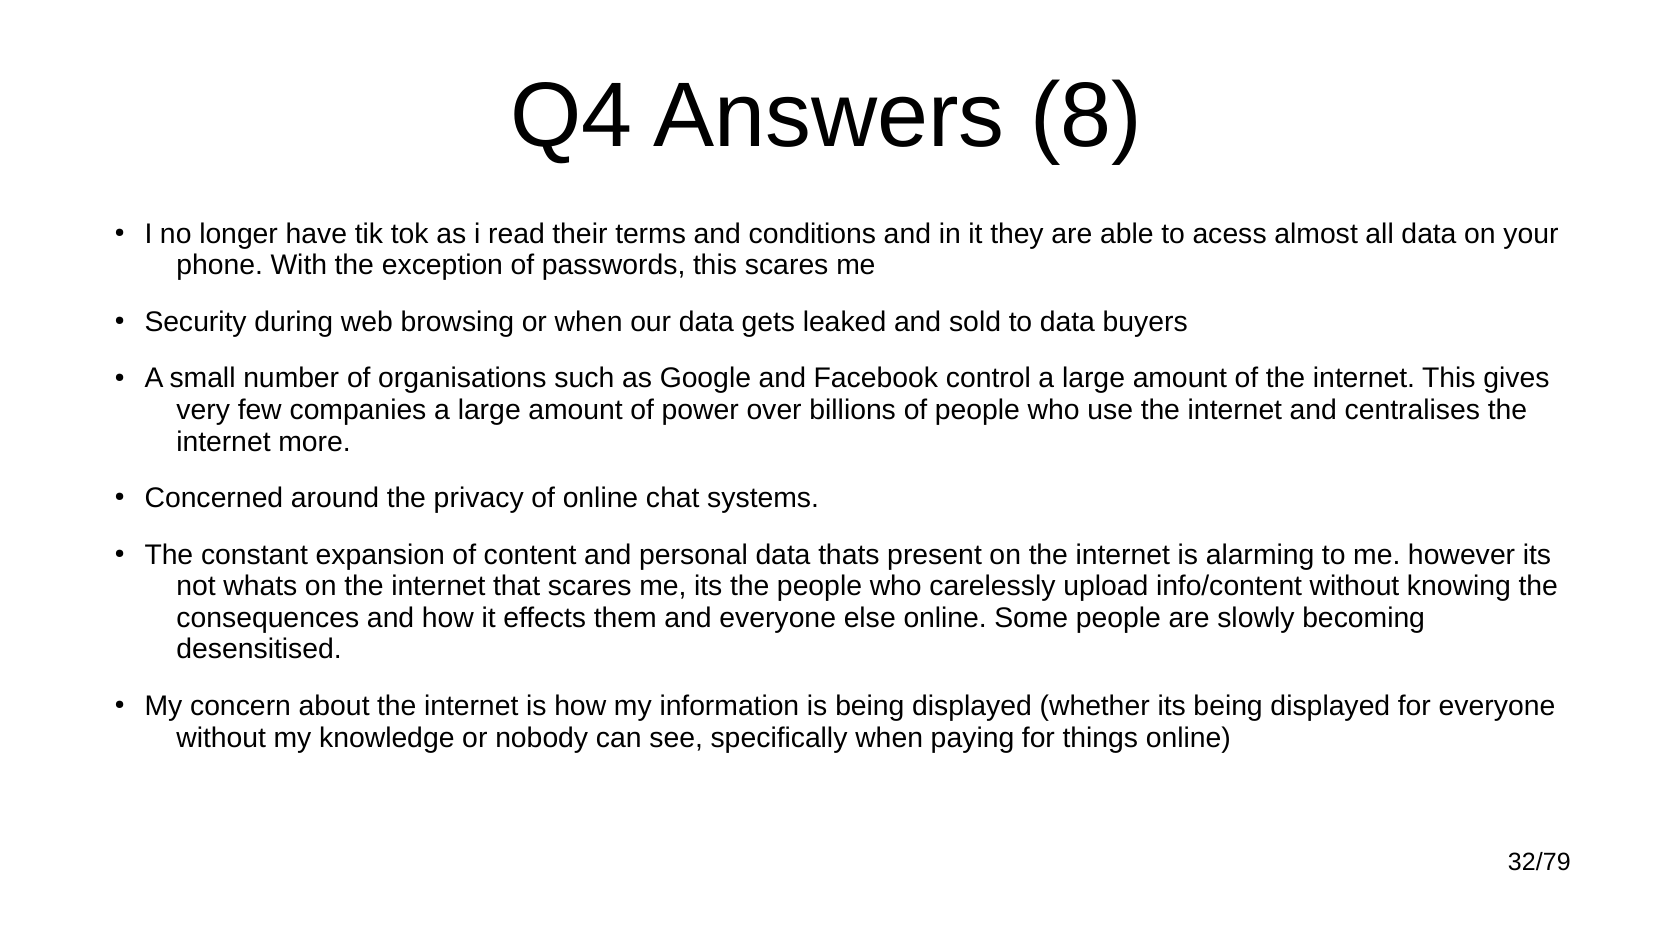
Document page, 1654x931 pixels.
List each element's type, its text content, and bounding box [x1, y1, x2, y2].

title Q4 Answers (8) [82, 37, 1571, 193]
list I no longer have tik tok as i read their terms and conditions and in it they are able to acess almost all data on your phone. With the exception of passwords, this scares me Security during web browsing or when our data gets leaked and sold to data buyers A small number of organisations such as Google and Facebook control a large amount of the internet. This gives very few companies a large amount of power over billions of people who use the internet and centralises the internet more. Concerned around the privacy of online chat systems. The constant expansion of content and personal data thats present on the internet is alarming to me. however its not whats on the internet that scares me, its the people who carelessly upload info/content without knowing the consequences and how it effects them and everyone else online. Some people are slowly becoming desensitised. My concern about the internet is how my information is being displayed (whether its being displayed for everyone without my knowledge or nobody can see, specifically when paying for things online) [82, 217, 1571, 758]
